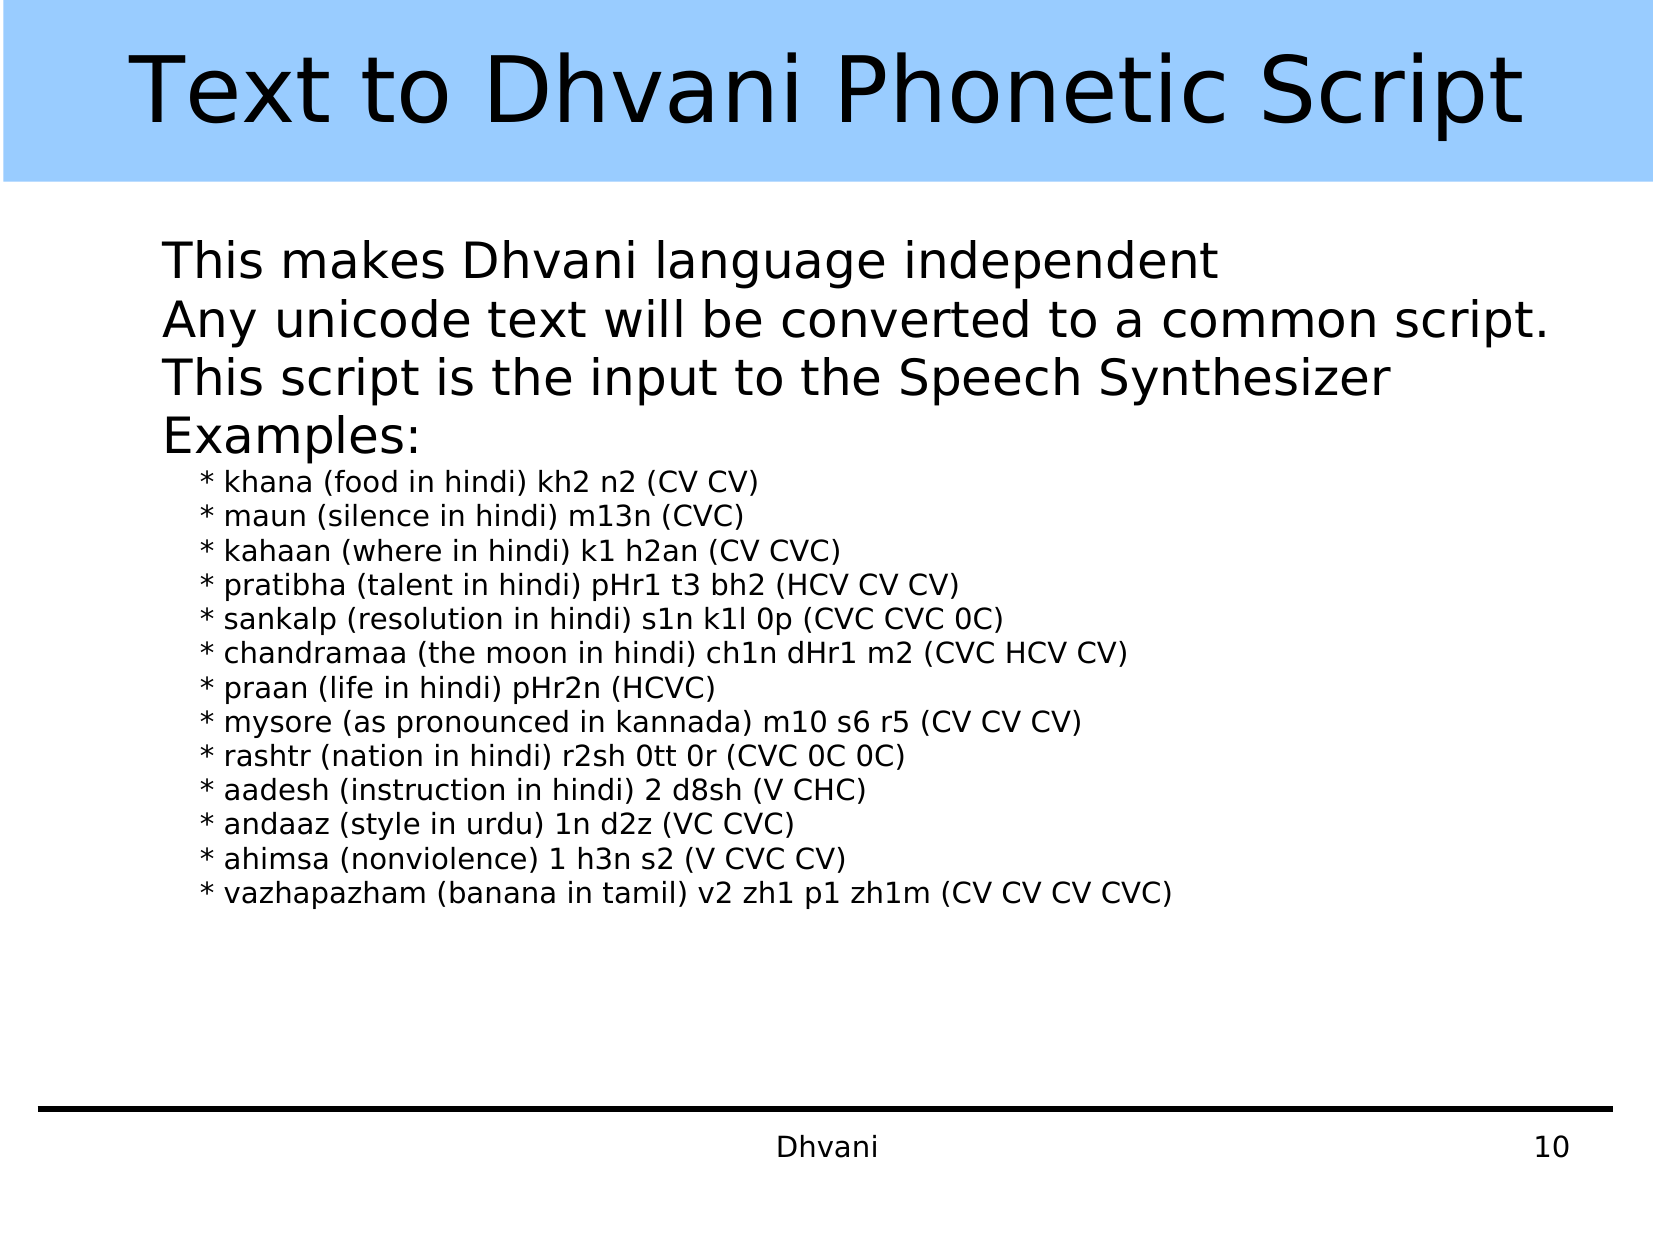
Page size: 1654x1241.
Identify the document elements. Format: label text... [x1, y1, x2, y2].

title Text to Dhvani Phonetic Script [3, 0, 1653, 182]
text_box This makes Dhvani language independent Any unicode text will be converted to a common script. This script is the input to the Speech Synthesizer Examples: * khana (food in hindi) kh2 n2 (CV CV) * maun (silence in hindi) m13n (CVC) * kahaan (where in hindi) k1 h2an (CV CVC) * pratibha (talent in hindi) pHr1 t3 bh2 (HCV CV CV) * sankalp (resolution in hindi) s1n k1l 0p (CVC CVC 0C) * chandramaa (the moon in hindi) ch1n dHr1 m2 (CVC HCV CV) * praan (life in hindi) pHr2n (HCVC) * mysore (as pronounced in kannada) m10 s6 r5 (CV CV CV) * rashtr (nation in hindi) r2sh 0tt 0r (CVC 0C 0C) * aadesh (instruction in hindi) 2 d8sh (V CHC) * andaaz (style in urdu) 1n d2z (VC CVC) * ahimsa (nonviolence) 1 h3n s2 (V CVC CV) * vazhapazham (banana in tamil) v2 zh1 p1 zh1m (CV CV CV CVC) [112, 225, 1576, 1051]
